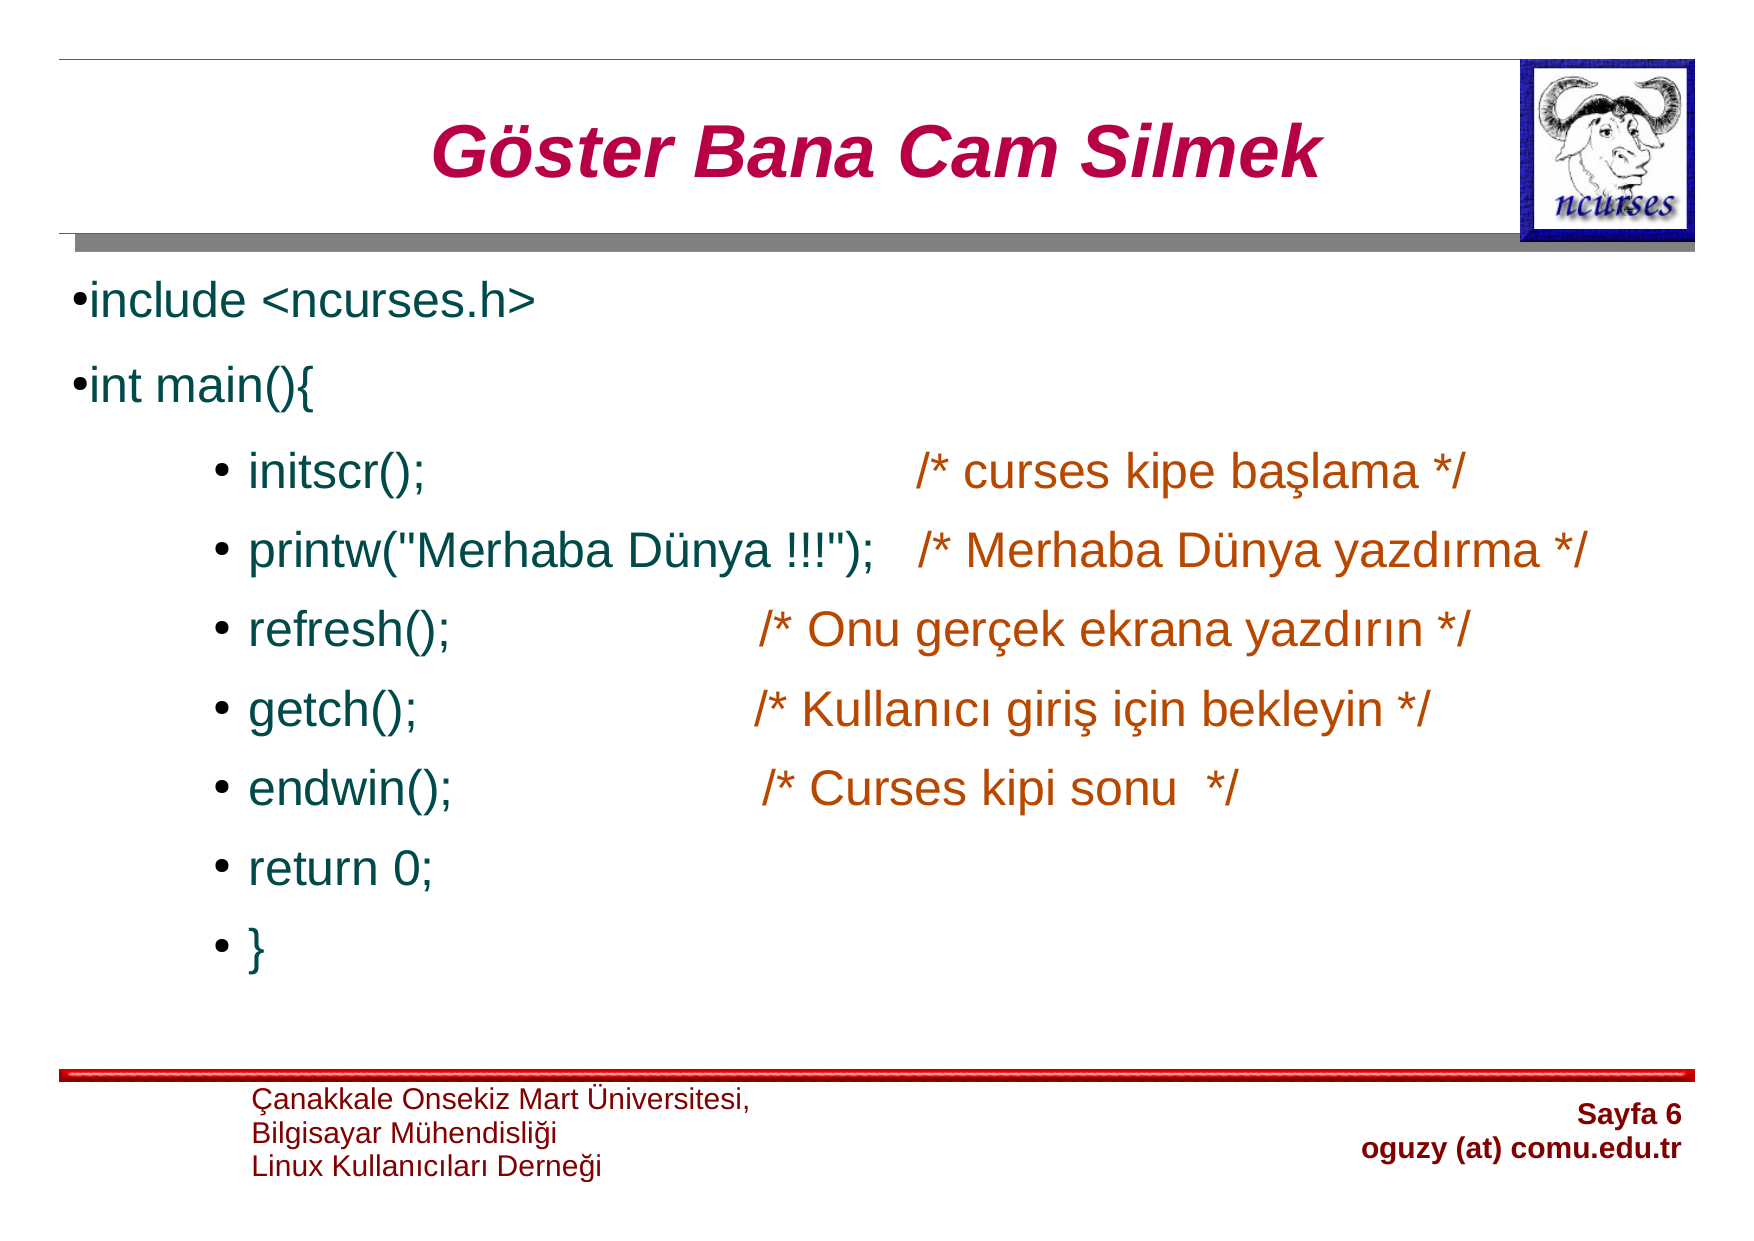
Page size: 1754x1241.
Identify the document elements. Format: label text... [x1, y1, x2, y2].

picture [59, 1069, 1695, 1082]
list include <ncurses.h> int main(){ initscr(); /* curses kipe başlama */ printw("Merhaba Dünya !!!"); /* Merhaba Dünya yazdırma */ refresh(); /* Onu gerçek ekrana yazdırın */ getch(); /* Kullanıcı giriş için bekleyin */ endwin(); /* Curses kipi sonu */ return 0; } [71, 272, 1695, 1055]
title Göster Bana Cam Silmek [59, 59, 1695, 244]
